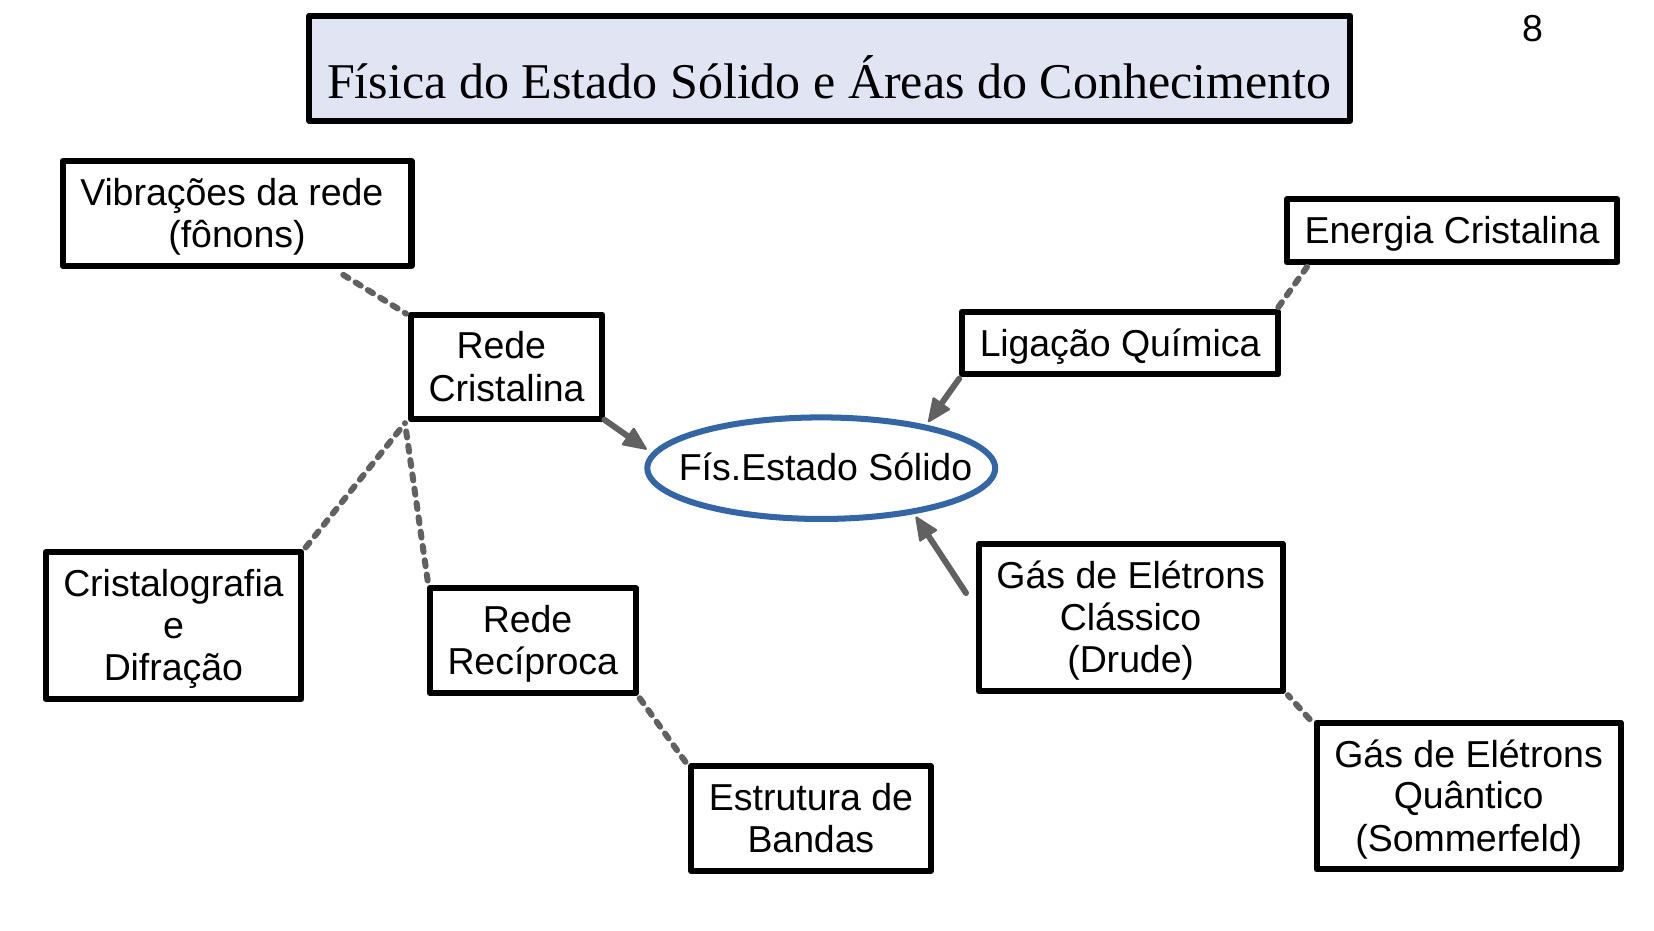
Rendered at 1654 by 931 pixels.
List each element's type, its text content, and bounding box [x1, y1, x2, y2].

text_box Estrutura de Bandas [691, 766, 931, 871]
text_box Ligação Química [962, 311, 1279, 375]
text_box Física do Estado Sólido e Áreas do Conhecimento [309, 15, 1351, 121]
text_box Rede Recíproca [429, 588, 636, 693]
text_box Rede Cristalina [410, 314, 603, 420]
text_box Vibrações da rede (fônons) [62, 161, 412, 266]
text_box Fís.Estado Sólido [663, 439, 988, 497]
text_box Gás de Elétrons Quântico (Sommerfeld) [1316, 722, 1621, 870]
text_box 9 [1507, 0, 1654, 71]
text_box Gás de Elétrons Clássico (Drude) [978, 543, 1283, 691]
text_box Energia Cristalina [1286, 199, 1618, 263]
text_box Cristalografia e Difração [45, 552, 302, 700]
